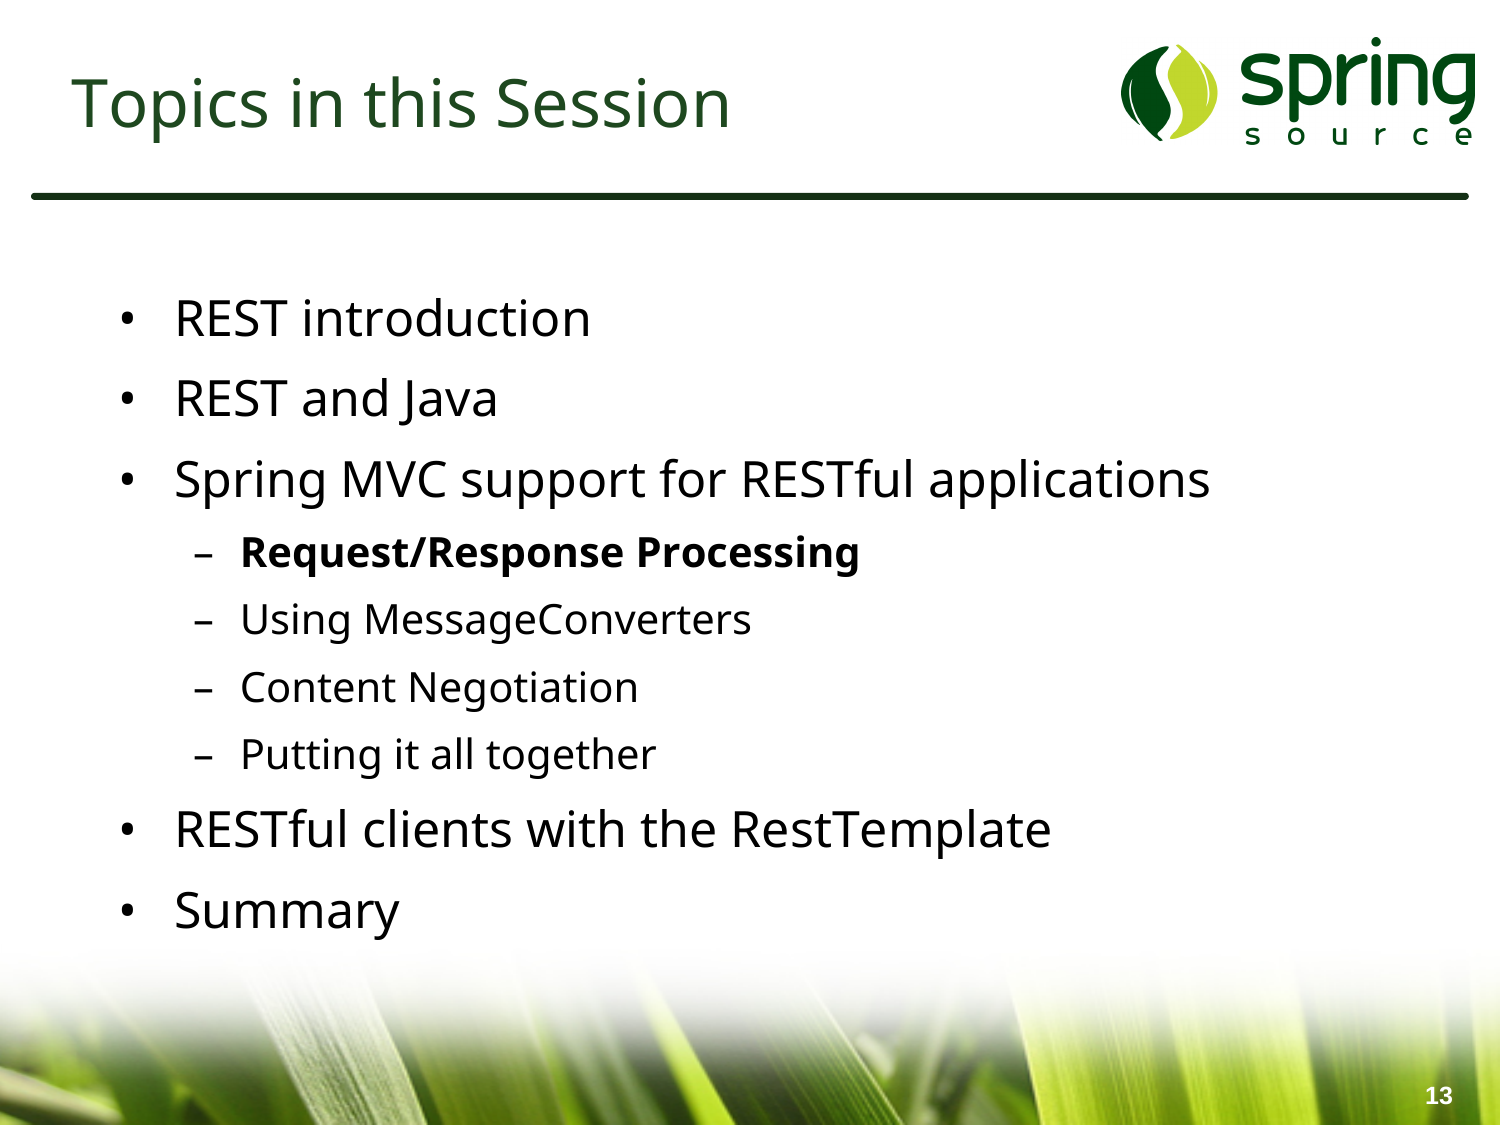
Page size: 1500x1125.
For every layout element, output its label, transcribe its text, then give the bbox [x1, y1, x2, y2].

picture [0, 944, 1500, 1125]
list REST introduction REST and Java Spring MVC support for RESTful applications Request/Response Processing Using MessageConverters Content Negotiation Putting it all together RESTful clients with the RestTemplate Summary [103, 275, 1441, 938]
picture [1121, 37, 1475, 145]
title Topics in this Session [56, 48, 1089, 212]
